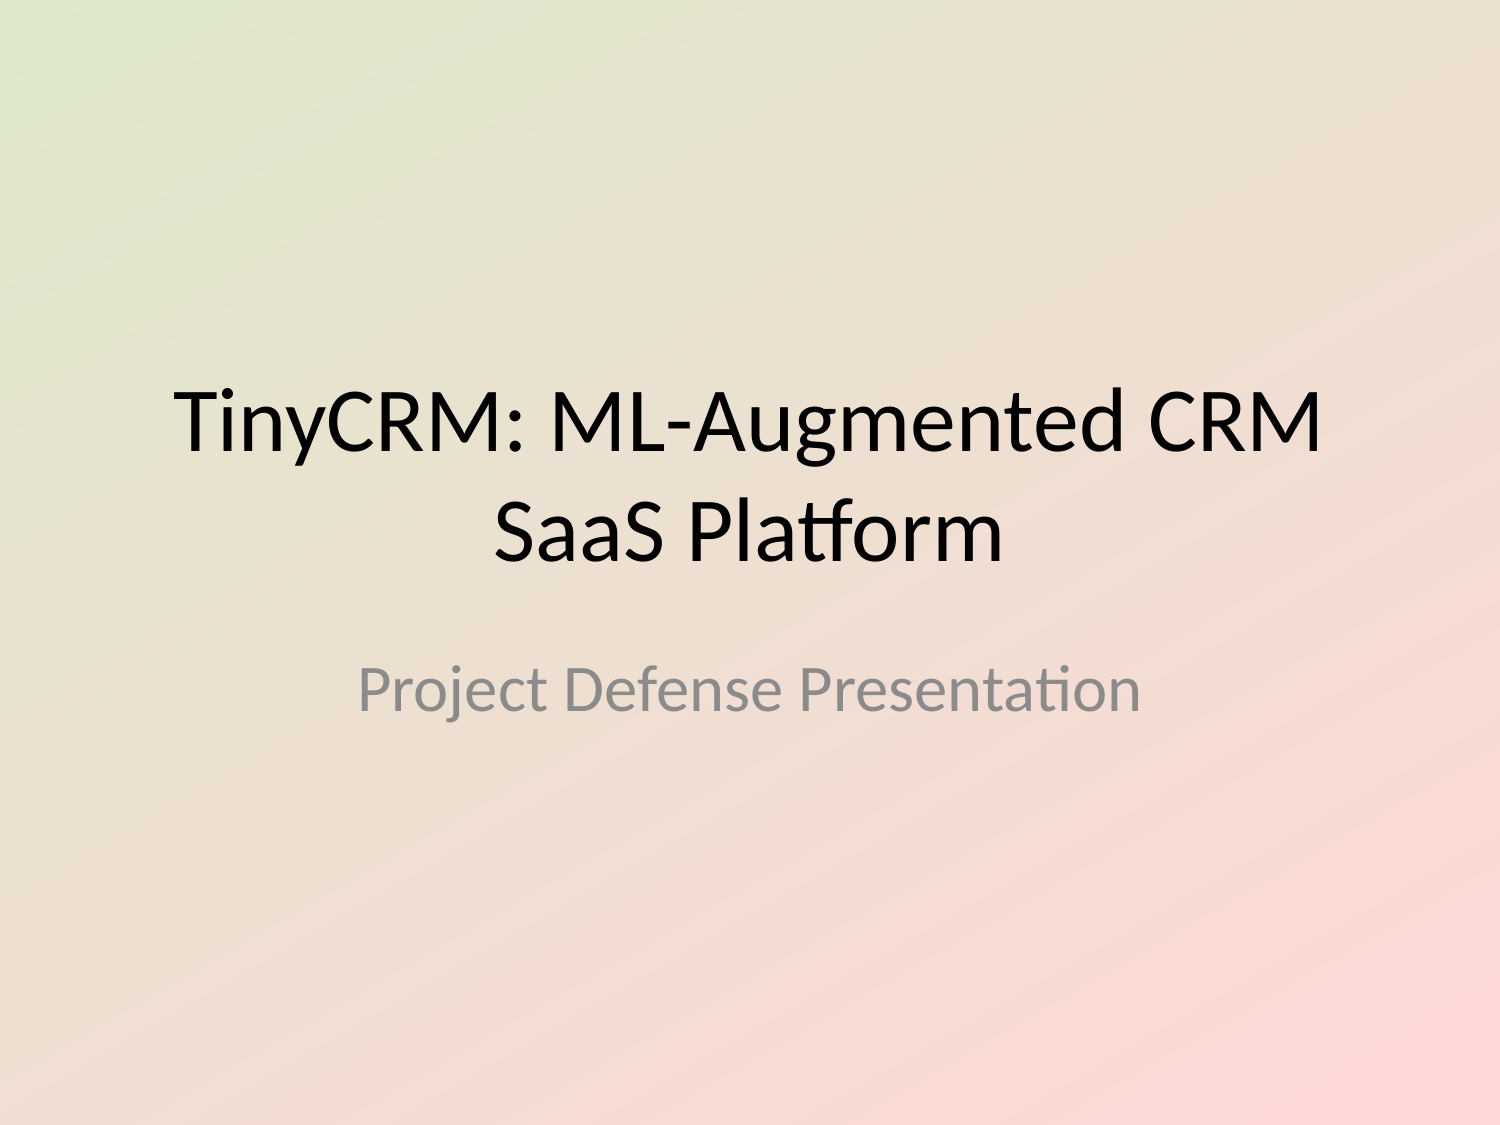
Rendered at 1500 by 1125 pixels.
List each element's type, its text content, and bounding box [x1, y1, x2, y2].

subtitle Project Defense Presentation [225, 637, 1275, 925]
title TinyCRM: ML-Augmented CRM SaaS Platform [112, 349, 1388, 591]
